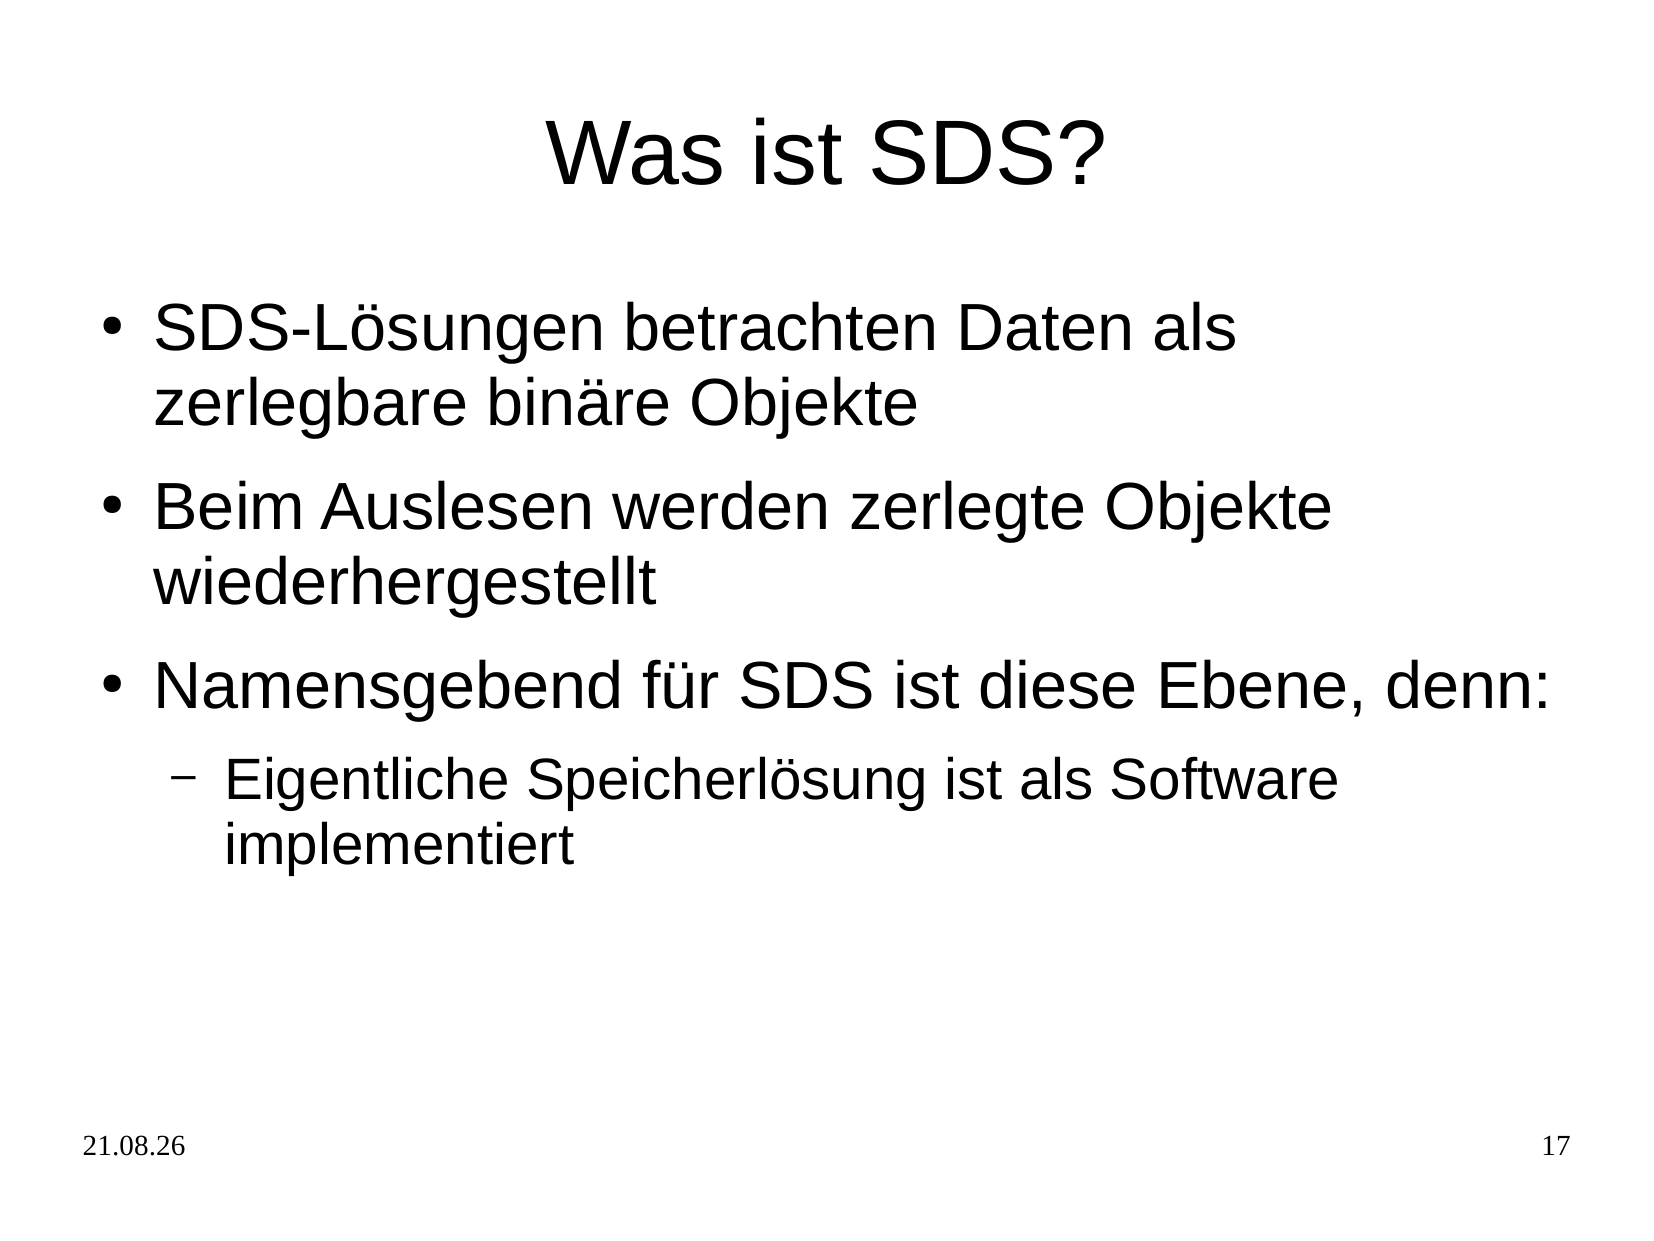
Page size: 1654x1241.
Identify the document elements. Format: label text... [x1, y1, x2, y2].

list SDS-Lösungen betrachten Daten als zerlegbare binäre Objekte Beim Auslesen werden zerlegte Objekte wiederhergestellt Namensgebend für SDS ist diese Ebene, denn: Eigentliche Speicherlösung ist als Software implementiert [82, 290, 1571, 1010]
title Was ist SDS? [82, 49, 1571, 257]
